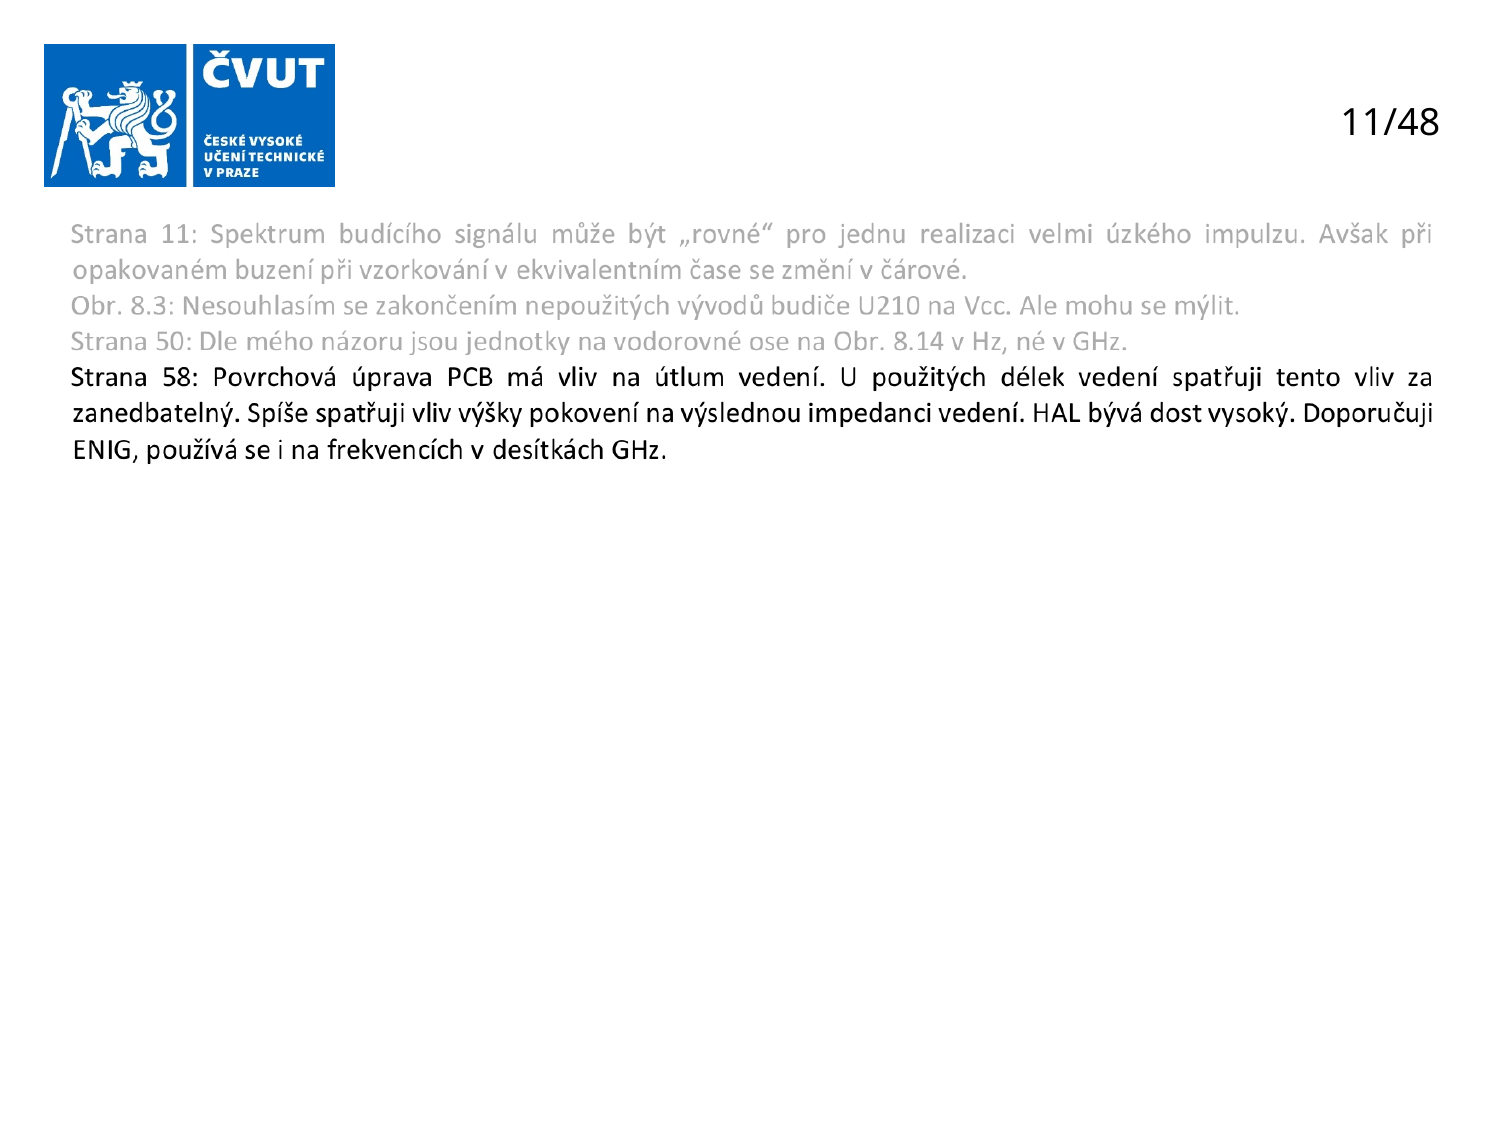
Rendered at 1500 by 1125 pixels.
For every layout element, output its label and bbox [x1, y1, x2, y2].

picture [60, 361, 1441, 465]
text_box [15, 216, 1486, 361]
picture [44, 44, 335, 187]
